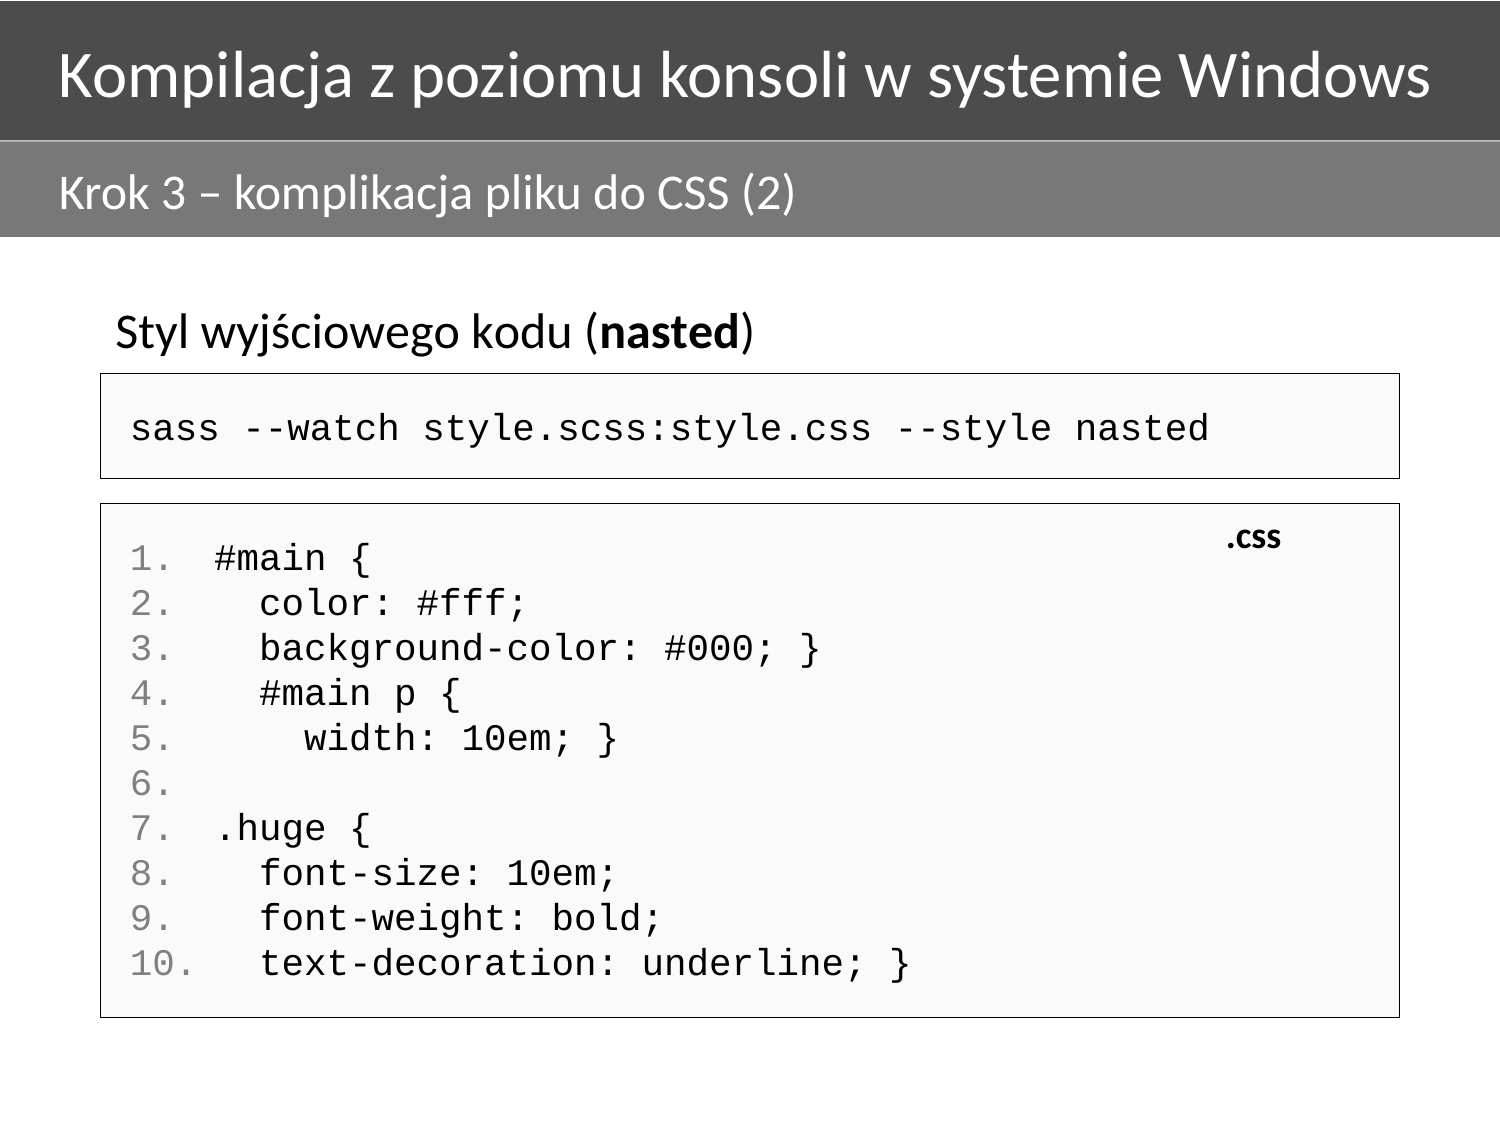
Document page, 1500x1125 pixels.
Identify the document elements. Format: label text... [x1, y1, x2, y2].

text_box .css [1210, 503, 1400, 565]
text_box sass --watch style.scss:style.css --style nasted [100, 373, 1400, 479]
text_box Krok 3 – komplikacja pliku do CSS (2) [0, 141, 1500, 237]
text_box #main { color: #fff; background-color: #000; } #main p { width: 10em; } .huge { font-size: 10em; font-weight: bold; text-decoration: underline; } [100, 503, 1400, 1018]
text_box Kompilacja z poziomu konsoli w systemie Windows [0, 1, 1500, 140]
subtitle Styl wyjściowego kodu (nasted) [100, 290, 1400, 367]
